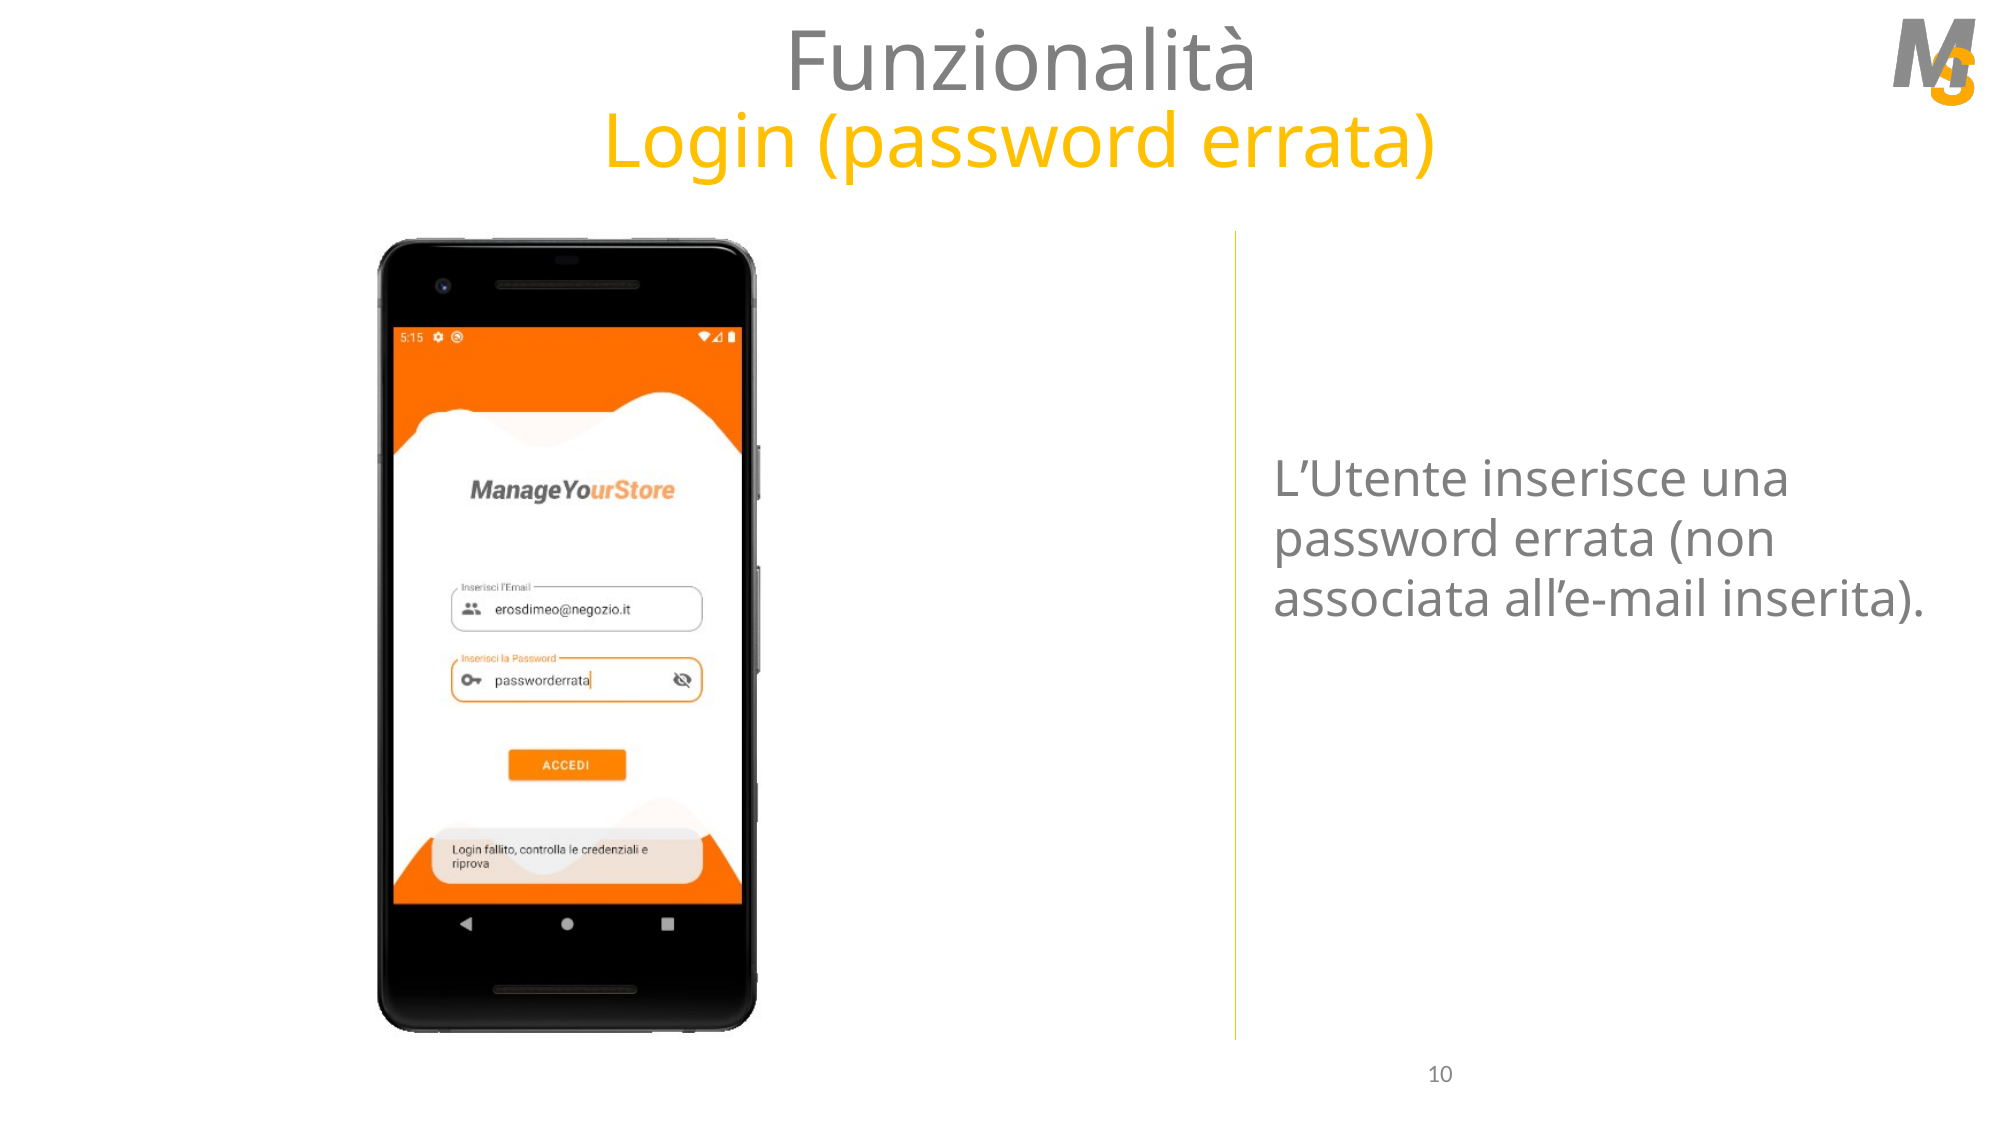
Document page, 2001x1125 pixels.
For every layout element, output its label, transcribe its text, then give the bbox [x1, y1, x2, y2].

picture [366, 231, 765, 1041]
text_box [1412, 1042, 1863, 1103]
text_box L’Utente inserisce una password errata (non associata all’e-mail inserita). [1258, 438, 2000, 636]
text_box Funzionalità [759, 0, 1285, 84]
text_box Login (password errata) [587, 84, 1458, 191]
picture [1876, 0, 1993, 117]
